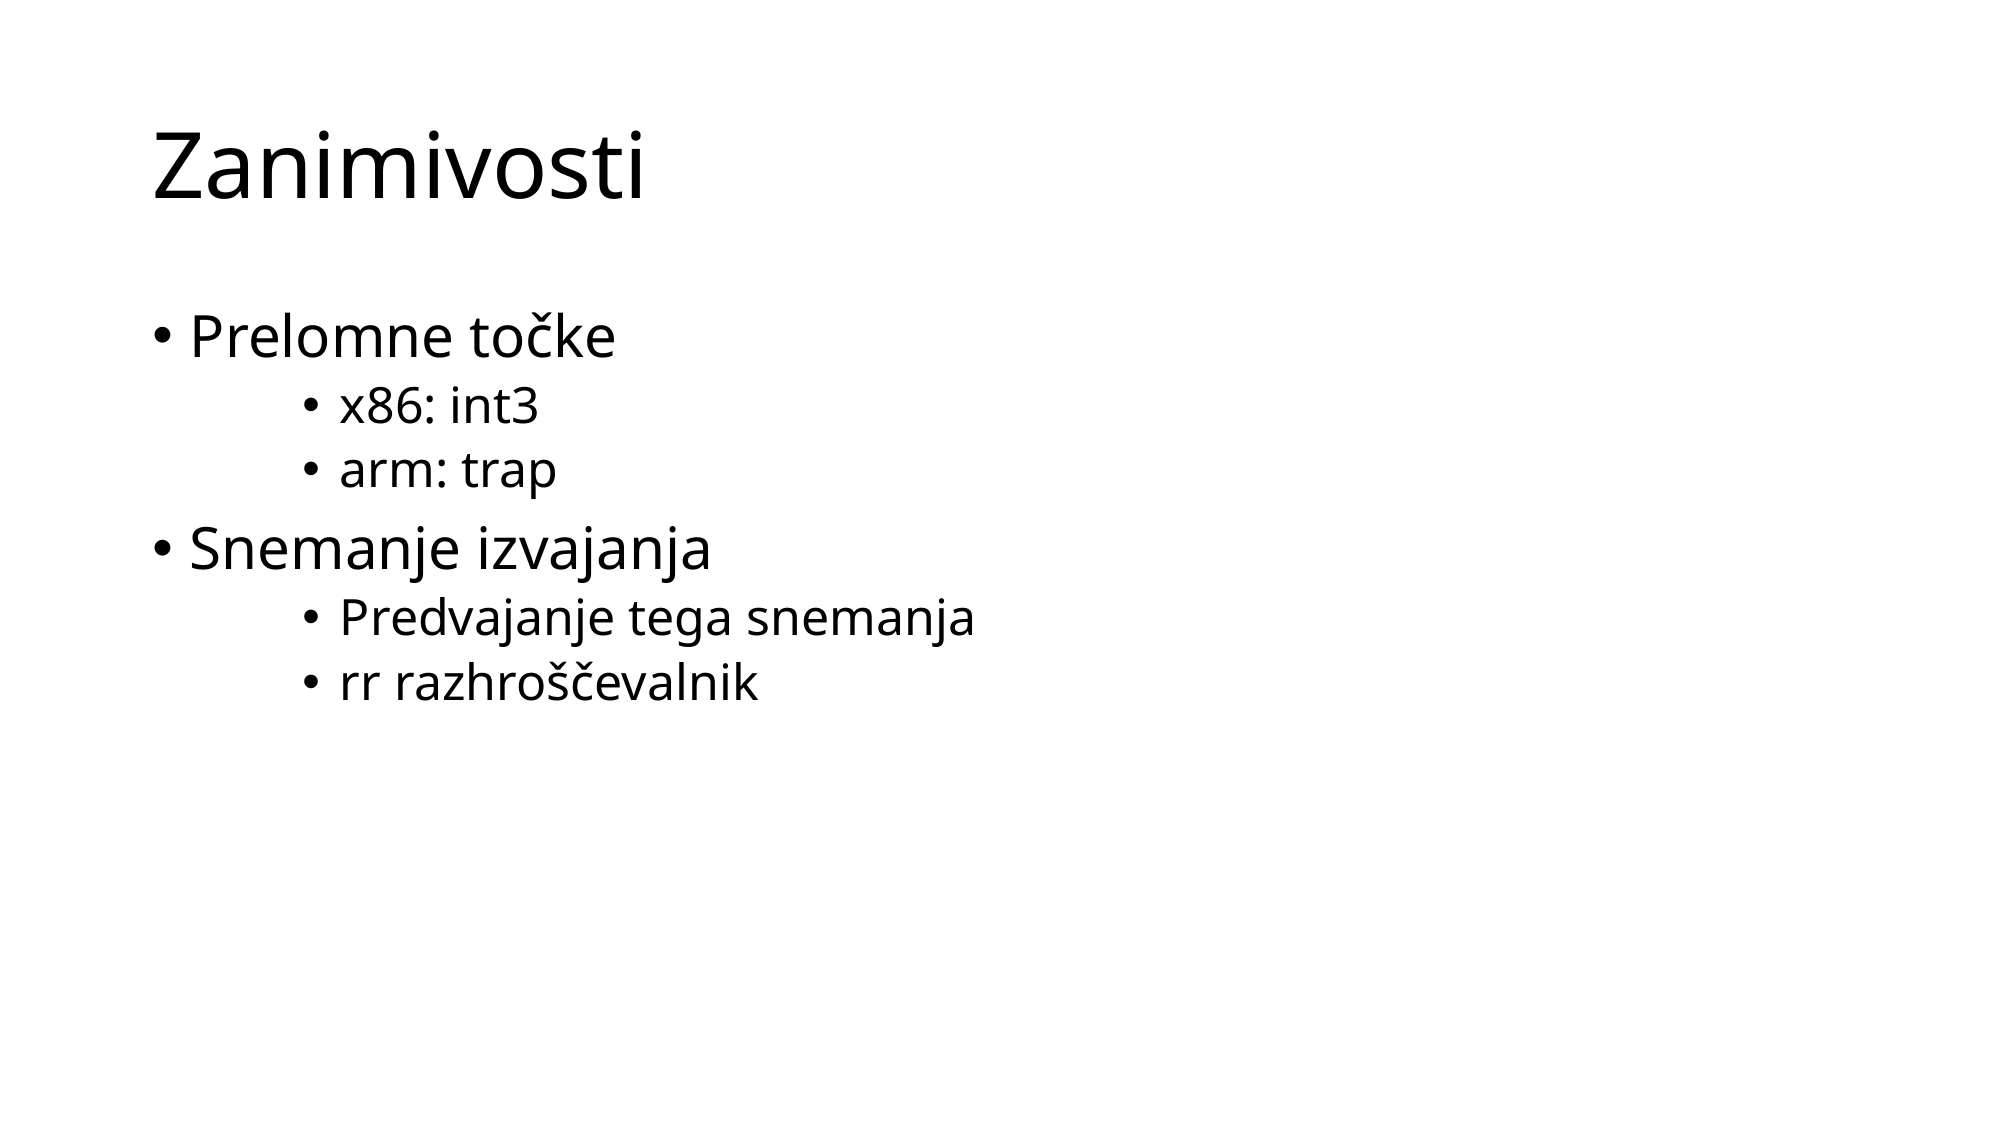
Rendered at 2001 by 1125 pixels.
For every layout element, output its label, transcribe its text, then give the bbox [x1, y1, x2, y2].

list Prelomne točke x86: int3 arm: trap Snemanje izvajanja Predvajanje tega snemanja rr razhroščevalnik [137, 299, 1863, 1014]
title Zanimivosti [137, 59, 1863, 278]
